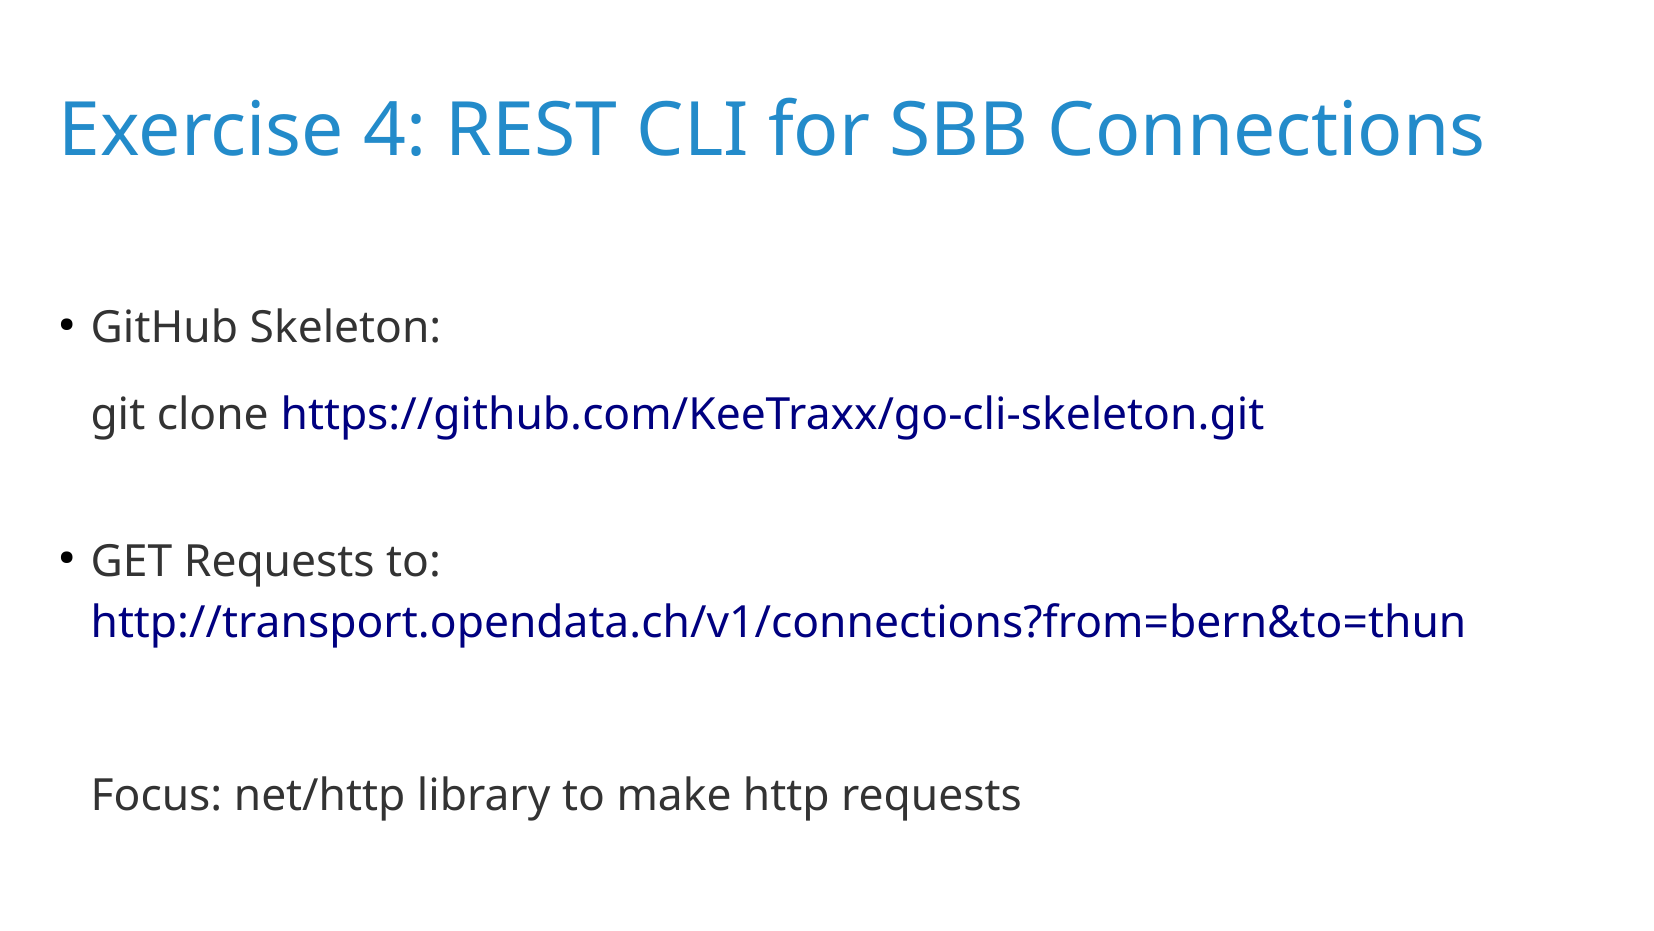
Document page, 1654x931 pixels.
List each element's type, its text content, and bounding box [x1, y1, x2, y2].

title Exercise 4: REST CLI for SBB Connections [59, 59, 1595, 178]
list GitHub Skeleton: git clone https://github.com/KeeTraxx/go-cli-skeleton.git GET Requests to: http://transport.opendata.ch/v1/connections?from=bern&to=thun Focus: net/http library to make http requests [59, 295, 1595, 827]
